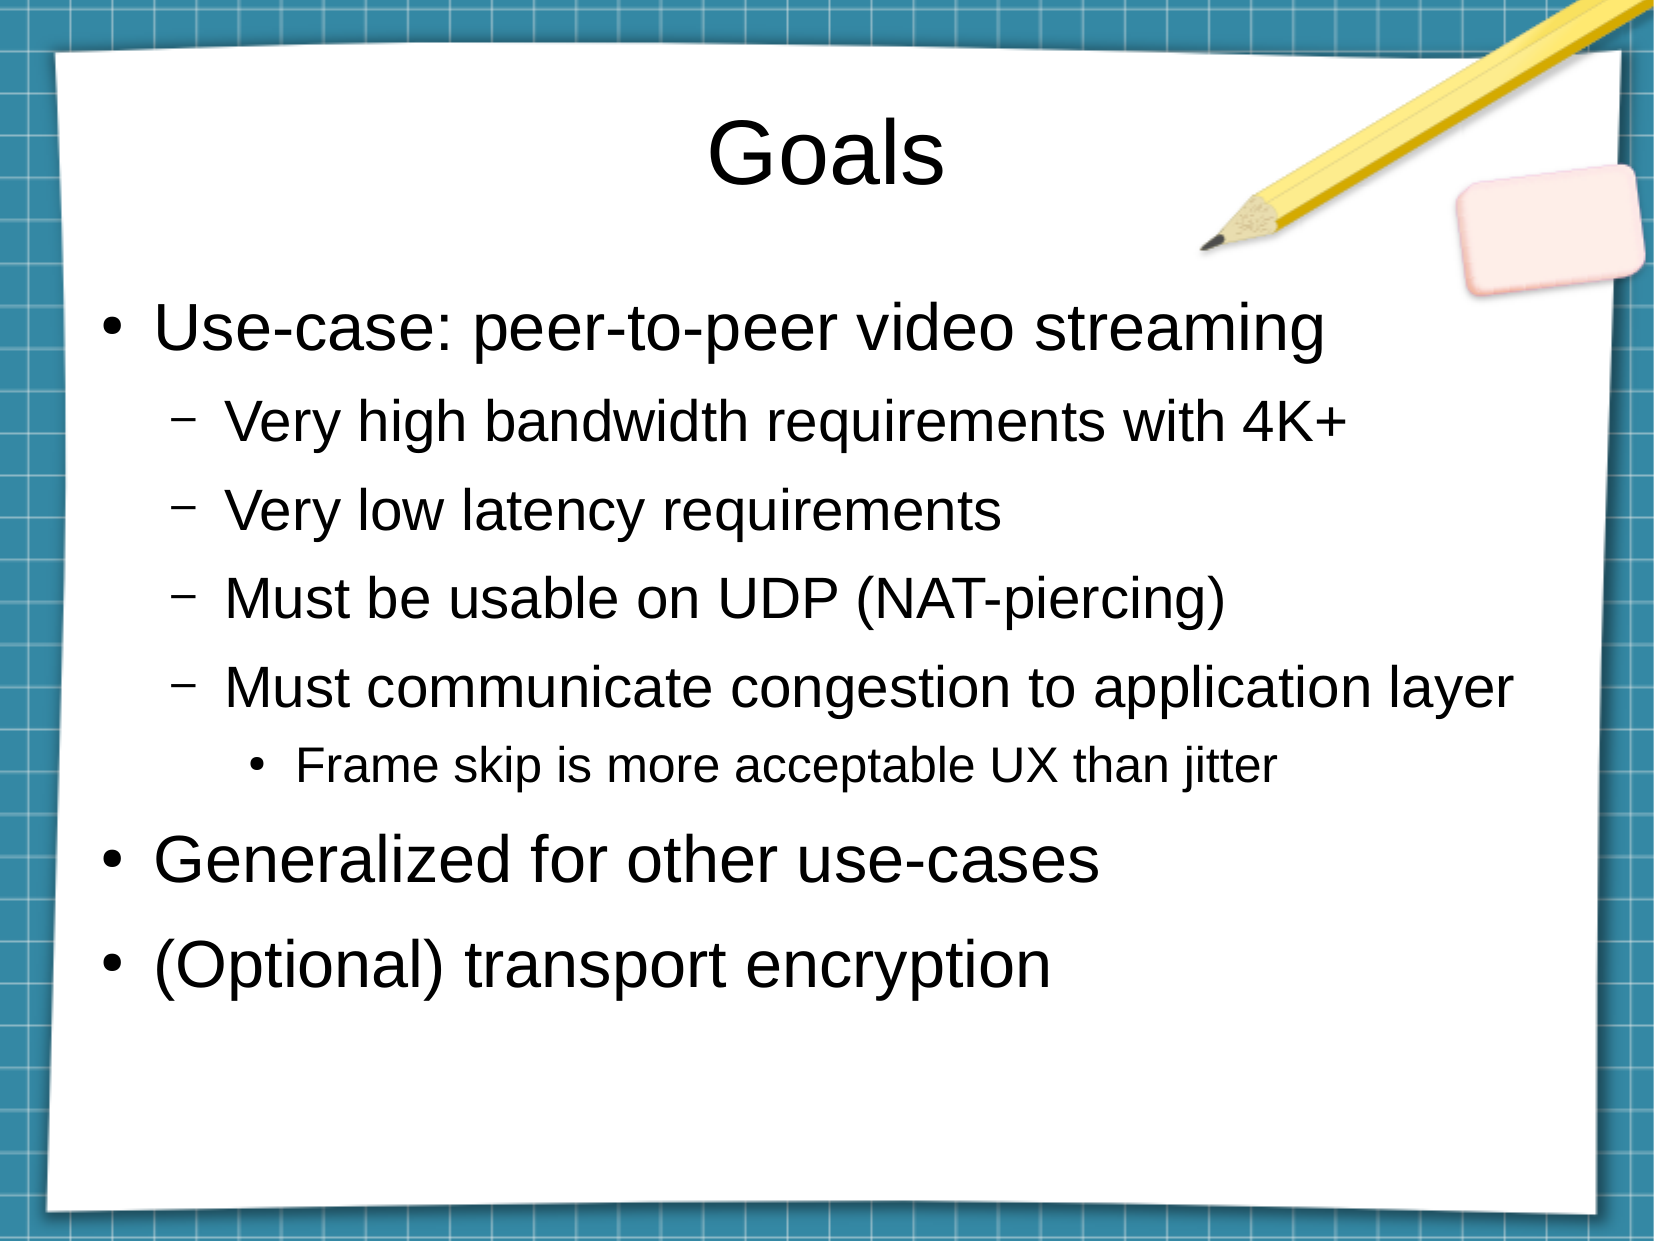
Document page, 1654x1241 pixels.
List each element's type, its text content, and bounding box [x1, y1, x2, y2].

title Goals [82, 49, 1571, 257]
picture [0, 0, 1654, 1241]
list Use-case: peer-to-peer video streaming Very high bandwidth requirements with 4K+ Very low latency requirements Must be usable on UDP (NAT-piercing) Must communicate congestion to application layer Frame skip is more acceptable UX than jitter Generalized for other use-cases (Optional) transport encryption [82, 290, 1571, 1010]
